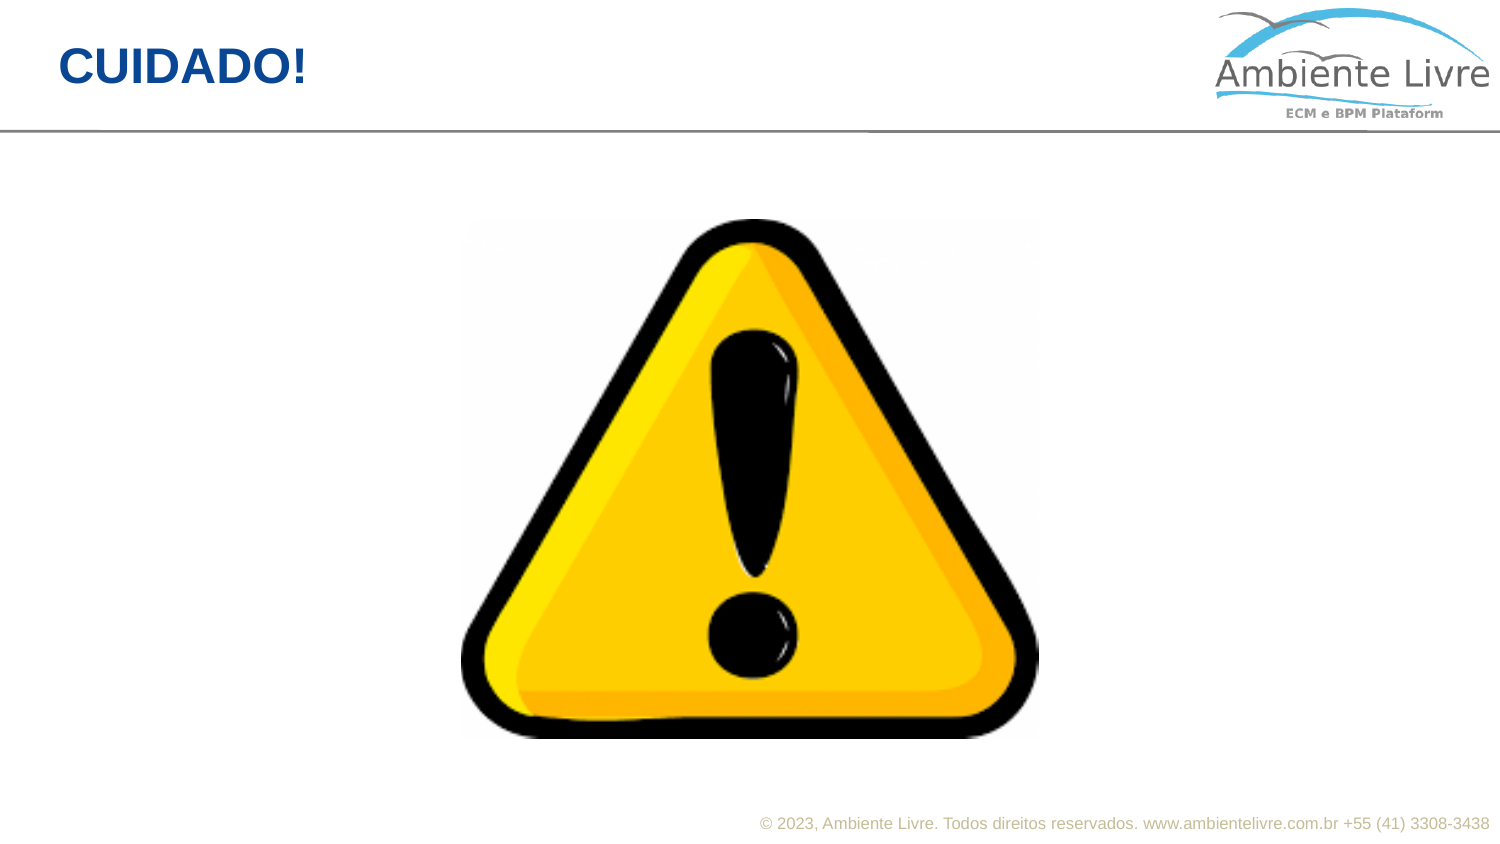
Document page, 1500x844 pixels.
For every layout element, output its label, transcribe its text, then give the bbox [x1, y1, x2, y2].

picture [187, 219, 1313, 739]
text_box CUIDADO! [43, 8, 1127, 129]
picture [1215, 8, 1489, 118]
